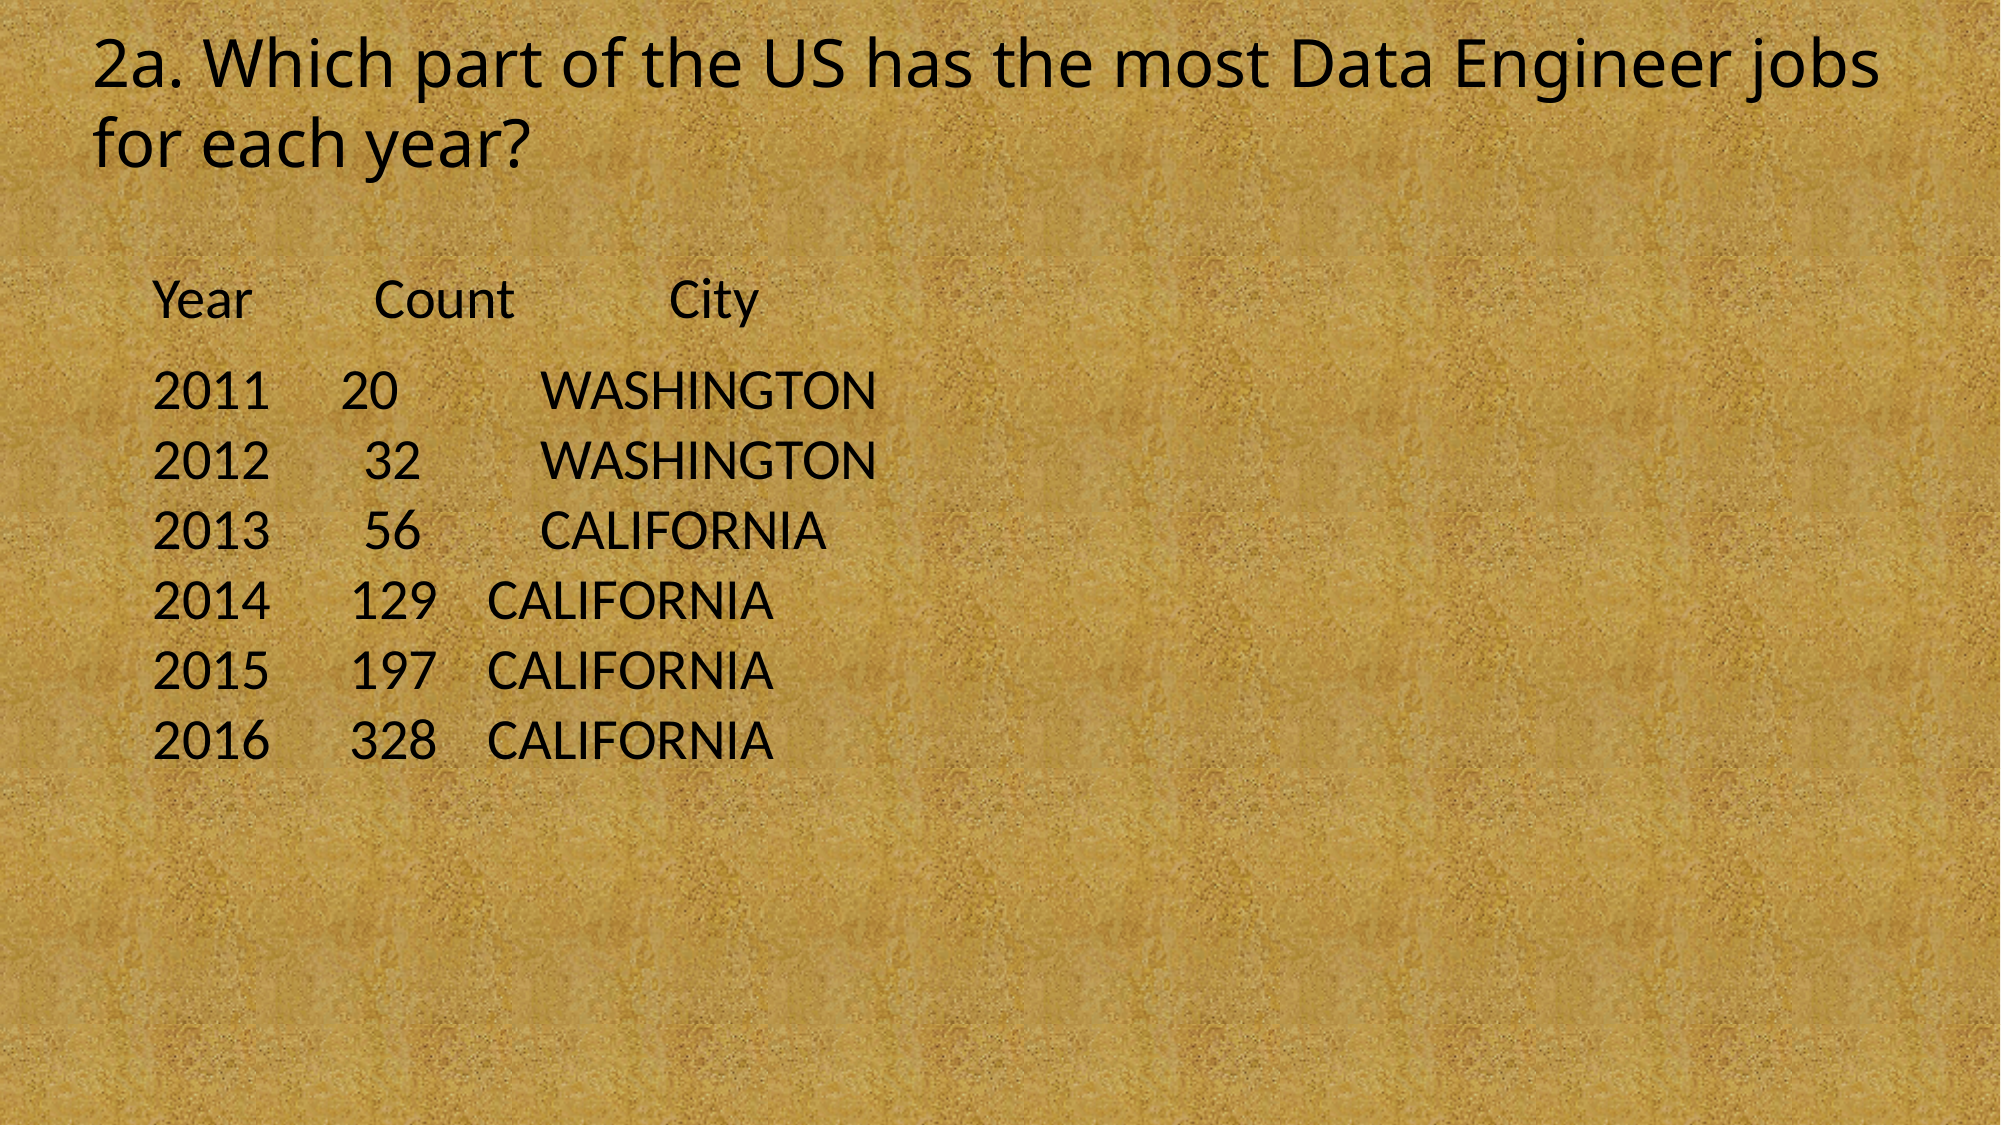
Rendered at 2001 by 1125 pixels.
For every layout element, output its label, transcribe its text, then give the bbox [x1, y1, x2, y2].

list Year Count City 2011 20 WASHINGTON 2012 32 WASHINGTON 2013 56 CALIFORNIA 2014 129 CALIFORNIA 2015 197 CALIFORNIA 2016 328 CALIFORNIA [137, 252, 1855, 1087]
title 2a. Which part of the US has the most Data Engineer jobs for each year? [77, 55, 1938, 189]
picture [0, 0, 2001, 1125]
